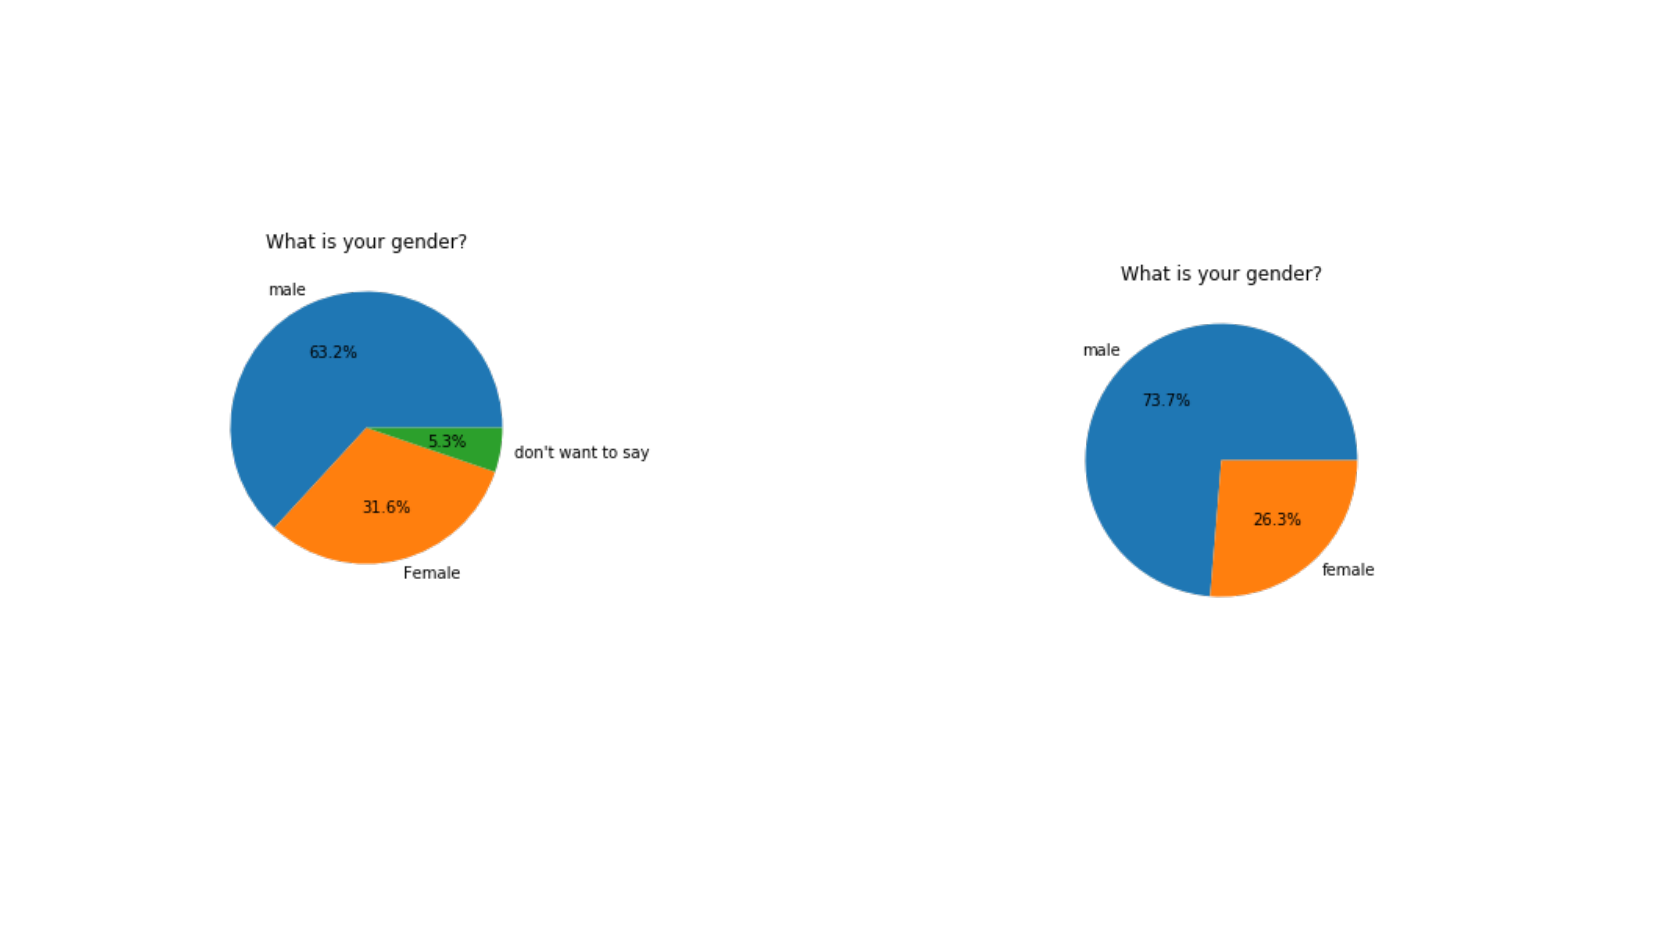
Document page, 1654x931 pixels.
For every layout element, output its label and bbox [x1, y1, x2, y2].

picture [1035, 254, 1407, 648]
picture [180, 222, 660, 616]
